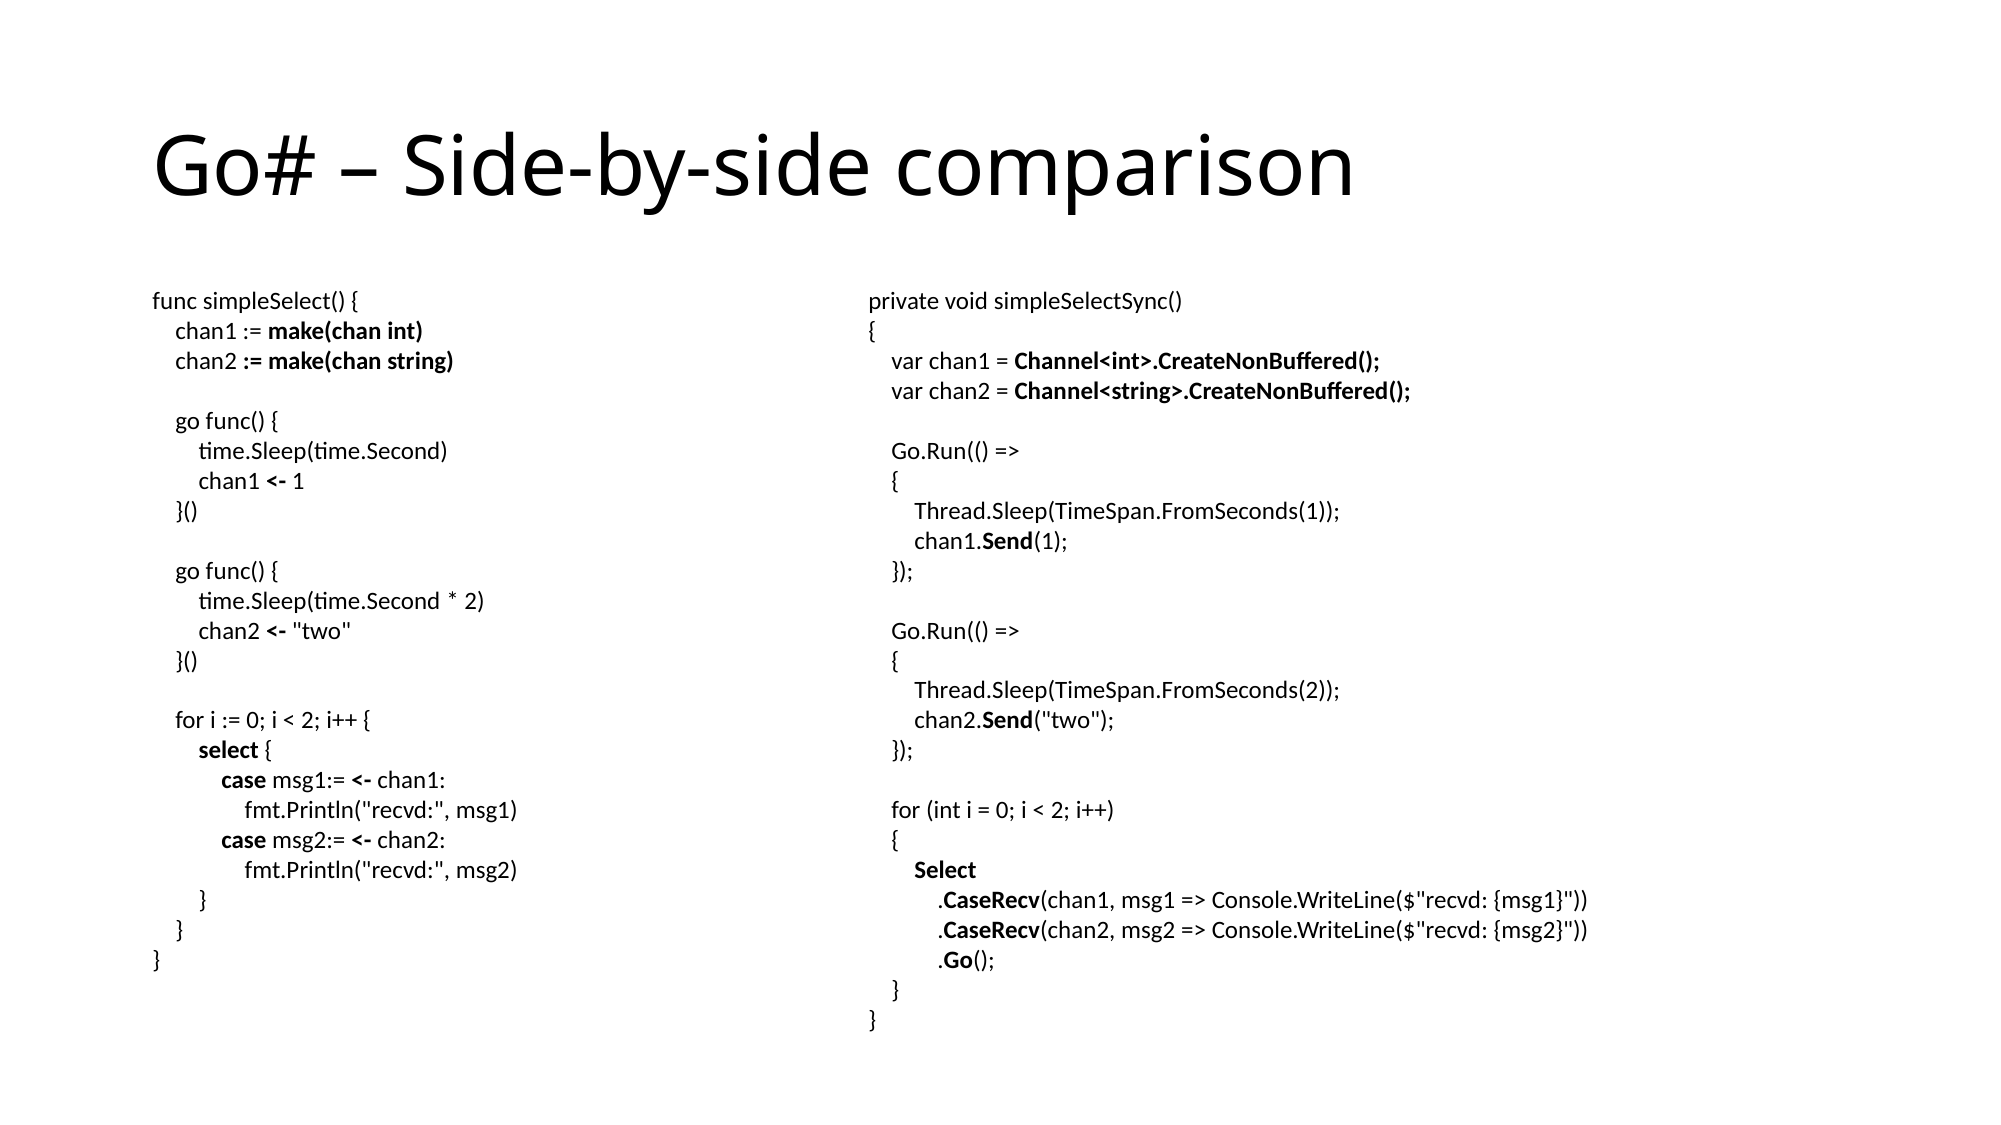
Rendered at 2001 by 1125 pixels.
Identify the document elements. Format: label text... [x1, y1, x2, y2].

text_box private void simpleSelectSync() { var chan1 = Channel<int>.CreateNonBuffered(); var chan2 = Channel<string>.CreateNonBuffered(); Go.Run(() => { Thread.Sleep(TimeSpan.FromSeconds(1)); chan1.Send(1); }); Go.Run(() => { Thread.Sleep(TimeSpan.FromSeconds(2)); chan2.Send("two"); }); for (int i = 0; i < 2; i++) { Select .CaseRecv(chan1, msg1 => Console.WriteLine($"recvd: {msg1}")) .CaseRecv(chan2, msg2 => Console.WriteLine($"recvd: {msg2}")) .Go(); } } [853, 277, 1863, 1050]
text_box func simpleSelect() { chan1 := make(chan int) chan2 := make(chan string) go func() { time.Sleep(time.Second) chan1 <- 1 }() go func() { time.Sleep(time.Second * 2) chan2 <- "two" }() for i := 0; i < 2; i++ { select { case msg1:= <- chan1: fmt.Println("recvd:", msg1) case msg2:= <- chan2: fmt.Println("recvd:", msg2) } } } [137, 277, 816, 990]
title Go# – Side-by-side comparison [137, 59, 1863, 278]
